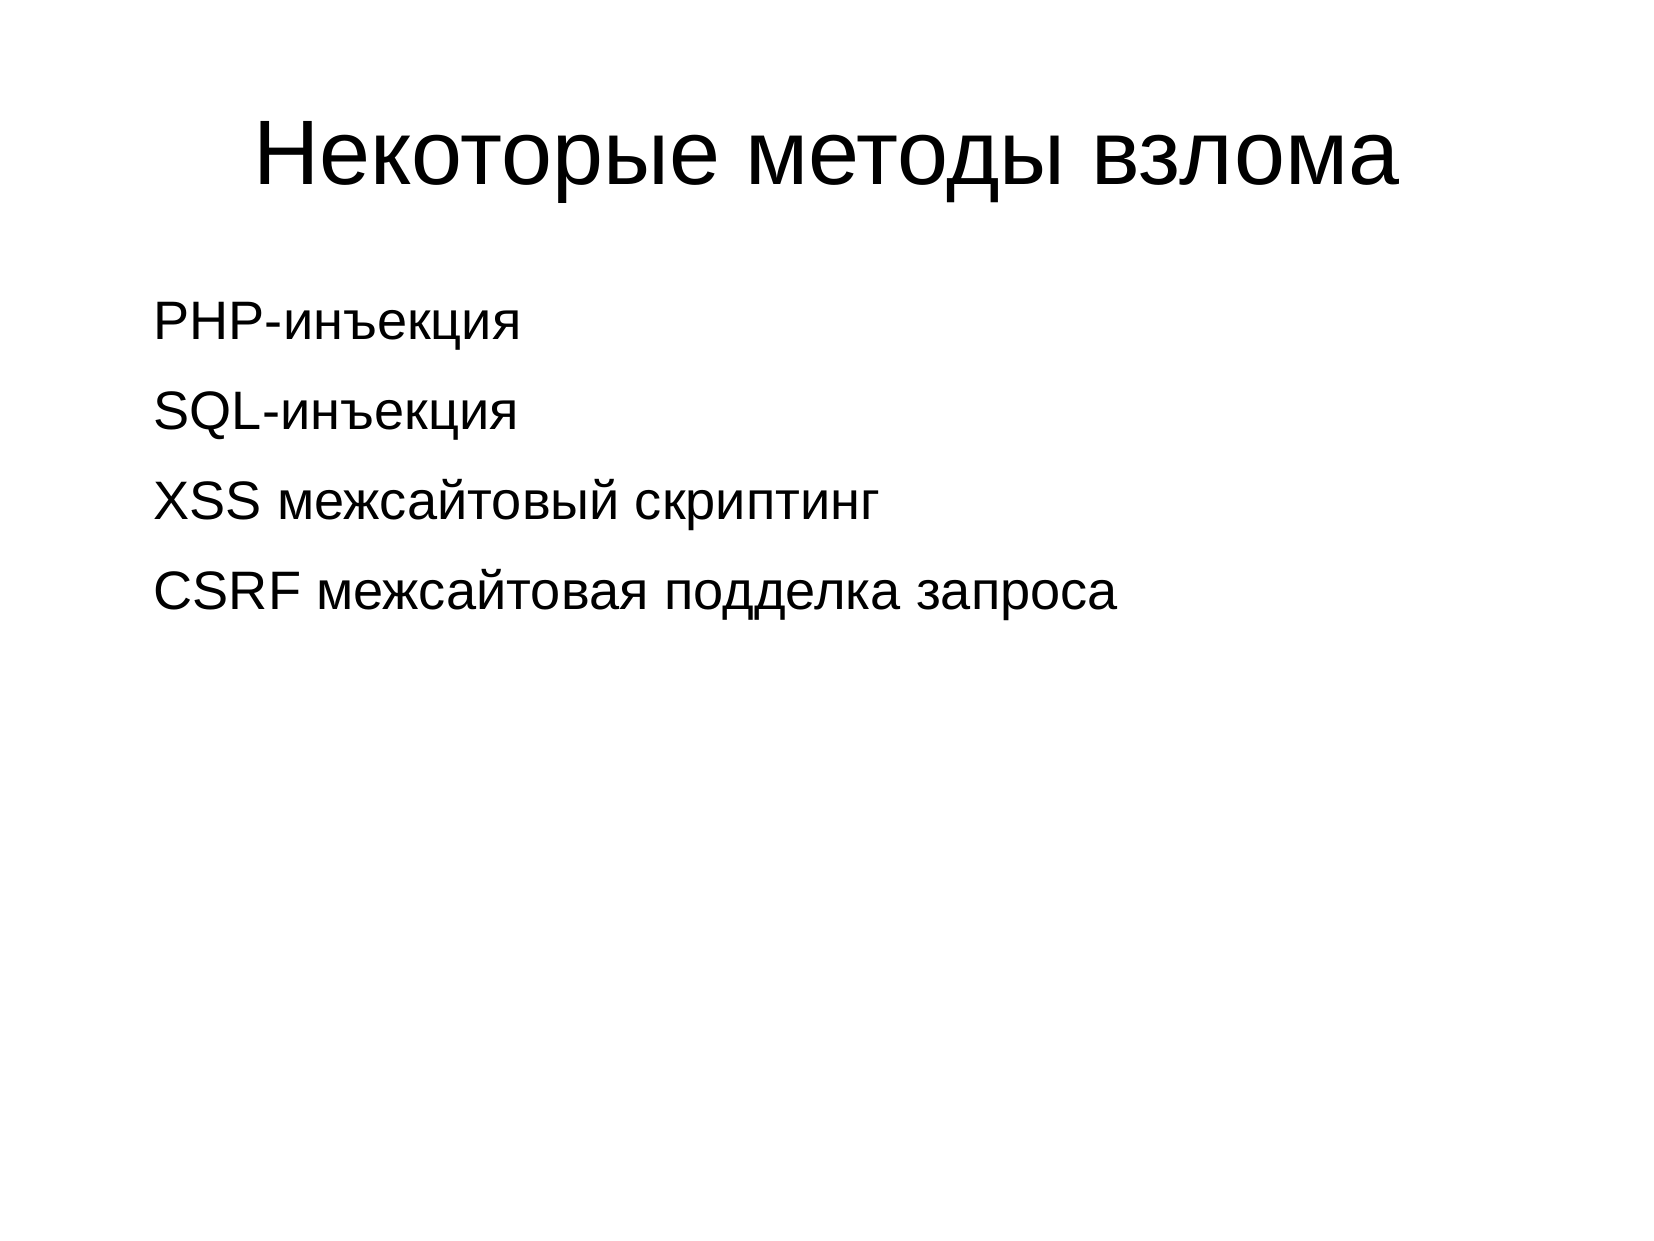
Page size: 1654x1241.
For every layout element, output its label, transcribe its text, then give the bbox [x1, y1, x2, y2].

title Некоторые методы взлома [82, 49, 1571, 257]
list PHP-инъекция SQL-инъекция XSS межсайтовый скриптинг CSRF межсайтовая подделка запроса [82, 290, 1571, 1109]
